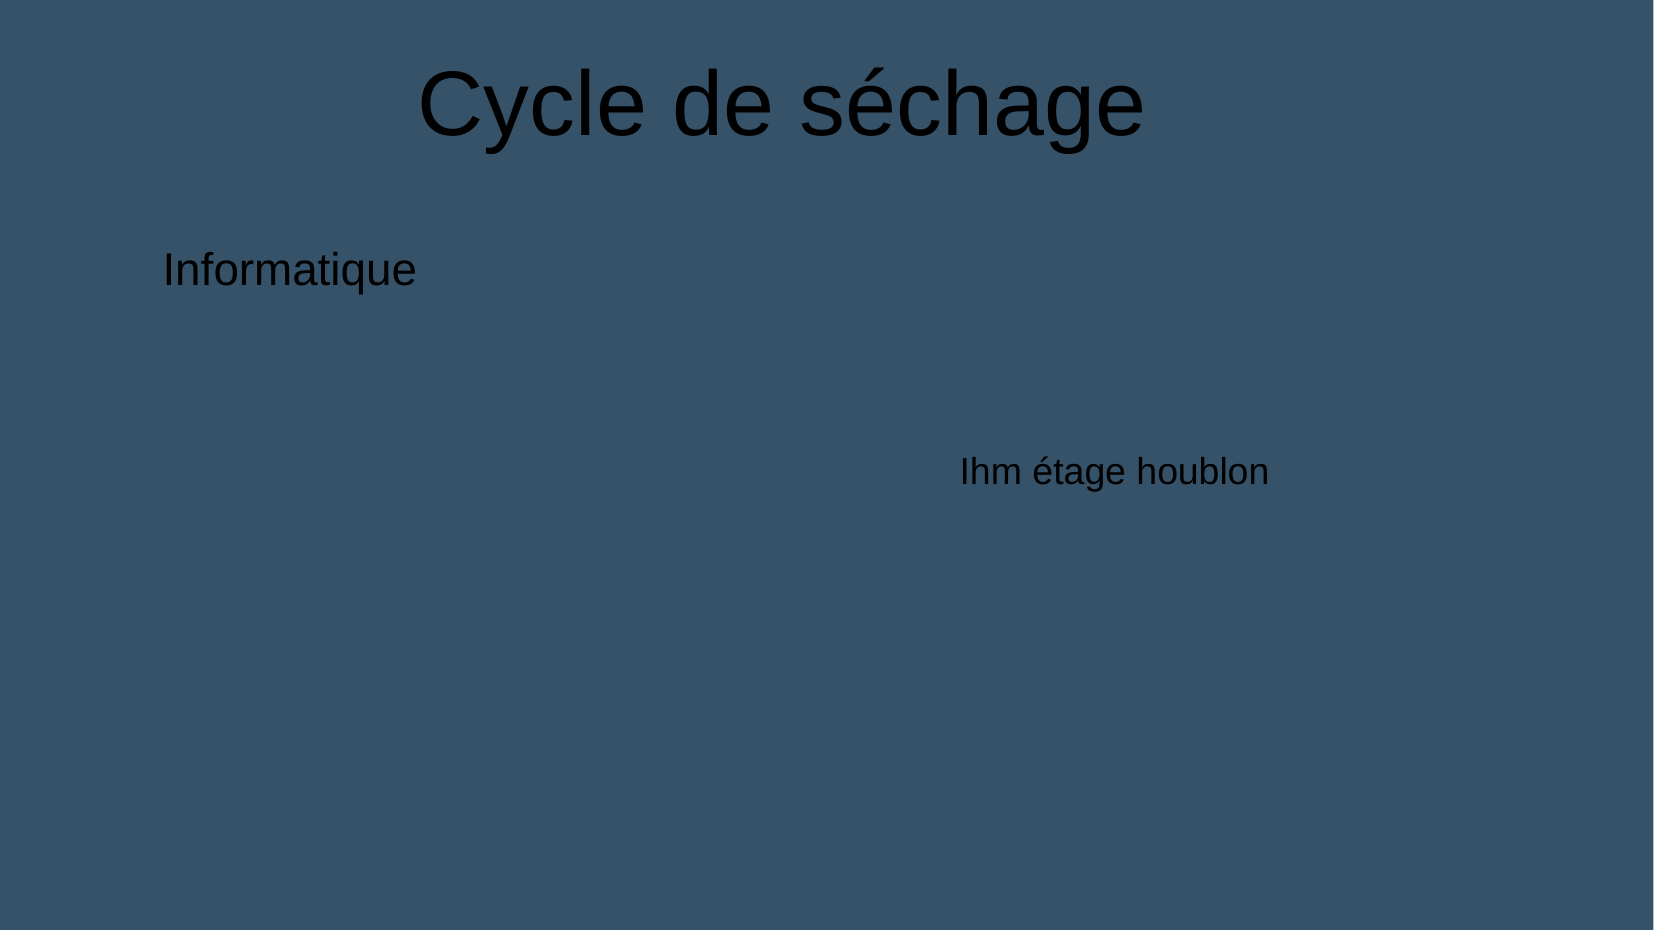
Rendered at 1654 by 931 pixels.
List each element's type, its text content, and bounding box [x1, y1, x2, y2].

text_box Informatique [147, 236, 562, 325]
title Cycle de séchage [265, 1, 1300, 207]
text_box Ihm étage houblon [944, 442, 1329, 626]
